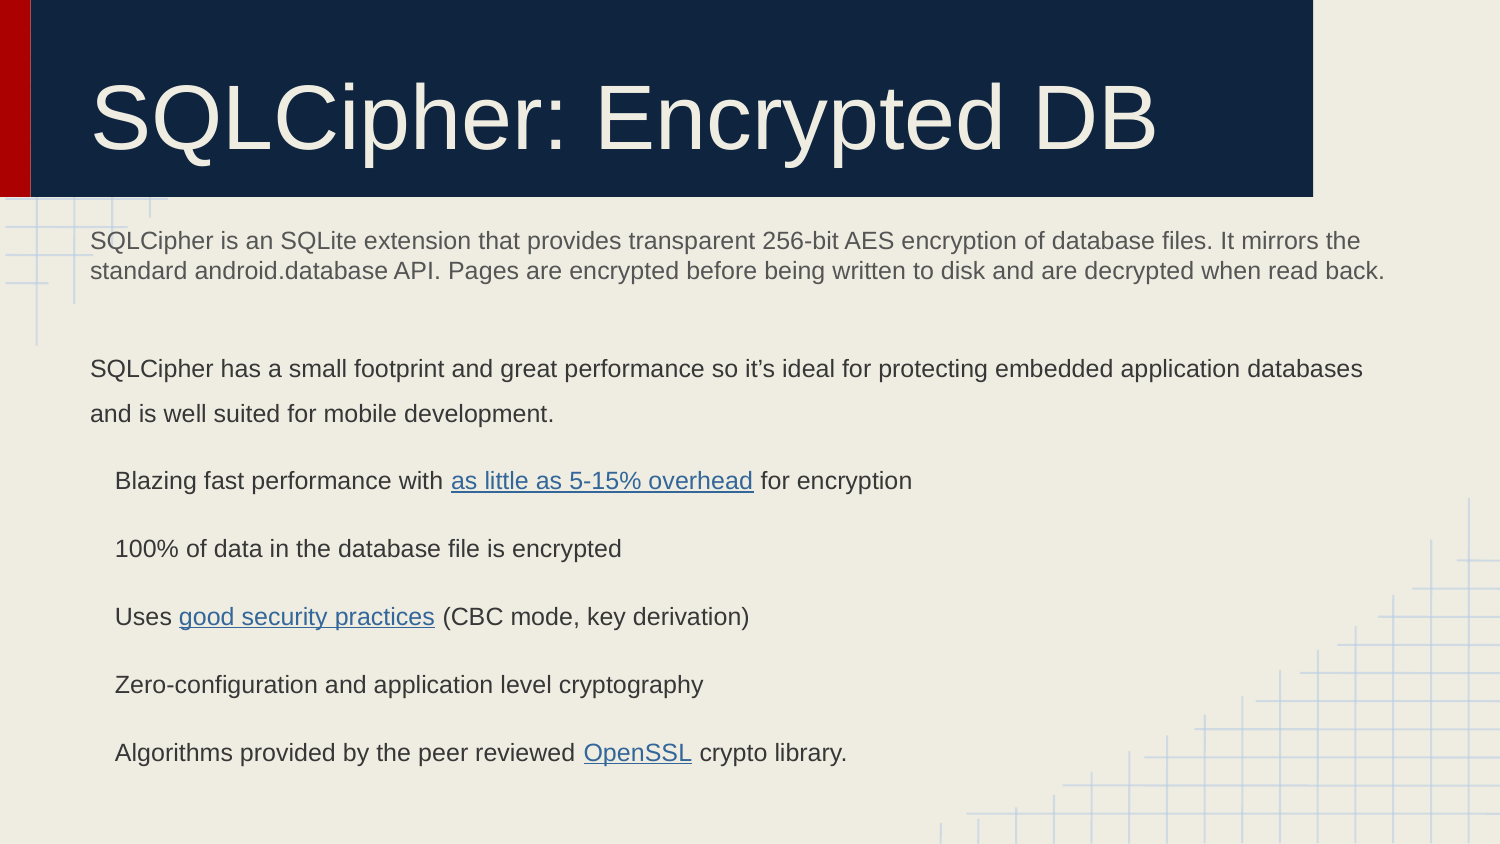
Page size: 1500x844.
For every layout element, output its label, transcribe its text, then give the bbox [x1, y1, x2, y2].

title SQLCipher: Encrypted DB [75, 16, 1276, 183]
list SQLCipher is an SQLite extension that provides transparent 256-bit AES encryption of database files. It mirrors the standard android.database API. Pages are encrypted before being written to disk and are decrypted when read back. SQLCipher has a small footprint and great performance so it’s ideal for protecting embedded application databases and is well suited for mobile development. Blazing fast performance with as little as 5-15% overhead for encryption 100% of data in the database file is encrypted Uses good security practices (CBC mode, key derivation) Zero-configuration and application level cryptography Algorithms provided by the peer reviewed OpenSSL crypto library. [75, 209, 1425, 806]
